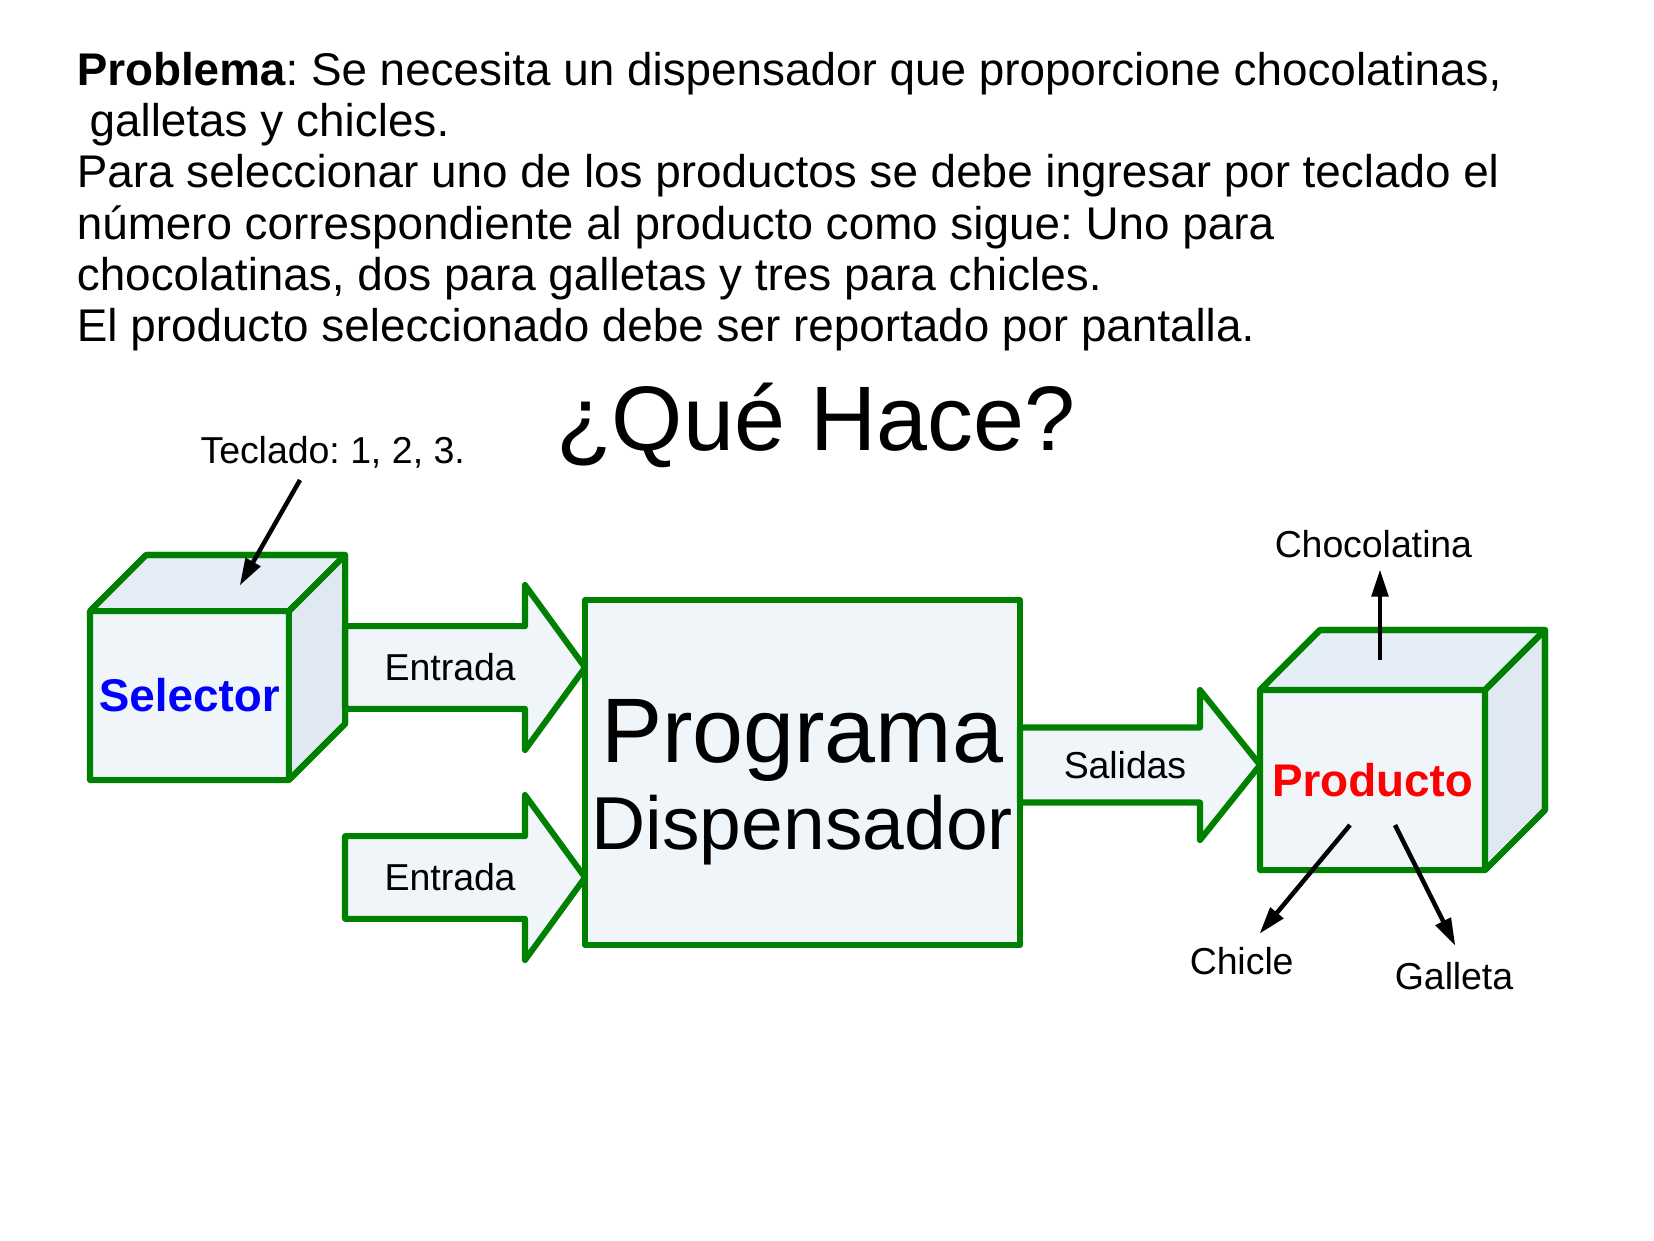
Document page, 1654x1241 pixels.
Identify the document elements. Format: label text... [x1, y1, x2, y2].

text_box Programa Dispensador [585, 600, 1021, 946]
text_box Galleta [1380, 948, 1529, 1006]
text_box Salidas [1020, 690, 1260, 841]
text_box Selector [90, 612, 288, 781]
text_box Chicle [1175, 933, 1321, 991]
text_box Entrada [346, 585, 586, 751]
title ¿Qué Hace? [71, 315, 1561, 523]
text_box Producto [1260, 691, 1485, 871]
subtitle Problema: Se necesita un dispensador que proporcione chocolatinas, galletas y chicles. Para seleccionar uno de los productos se debe ingresar por teclado el número correspondiente al producto como sigue: Uno para chocolatinas, dos para galletas y tres para chicles. El producto seleccionado debe ser reportado por pantalla. [76, 43, 1510, 352]
list Cambio = Dinero – Valor Cambio <- Dinero – Valor [1260, 630, 1544, 691]
text_box Entrada [345, 795, 586, 961]
text_box Teclado: 1, 2, 3. [90, 420, 481, 481]
text_box Chocolatina [1260, 504, 1516, 586]
list Cambio = Dinero – Valor Ejemplo: Compra de un chicle. Dinero = 100 Valor del producto = 100 Cambio = 100 – 100 = 0 [90, 555, 344, 612]
